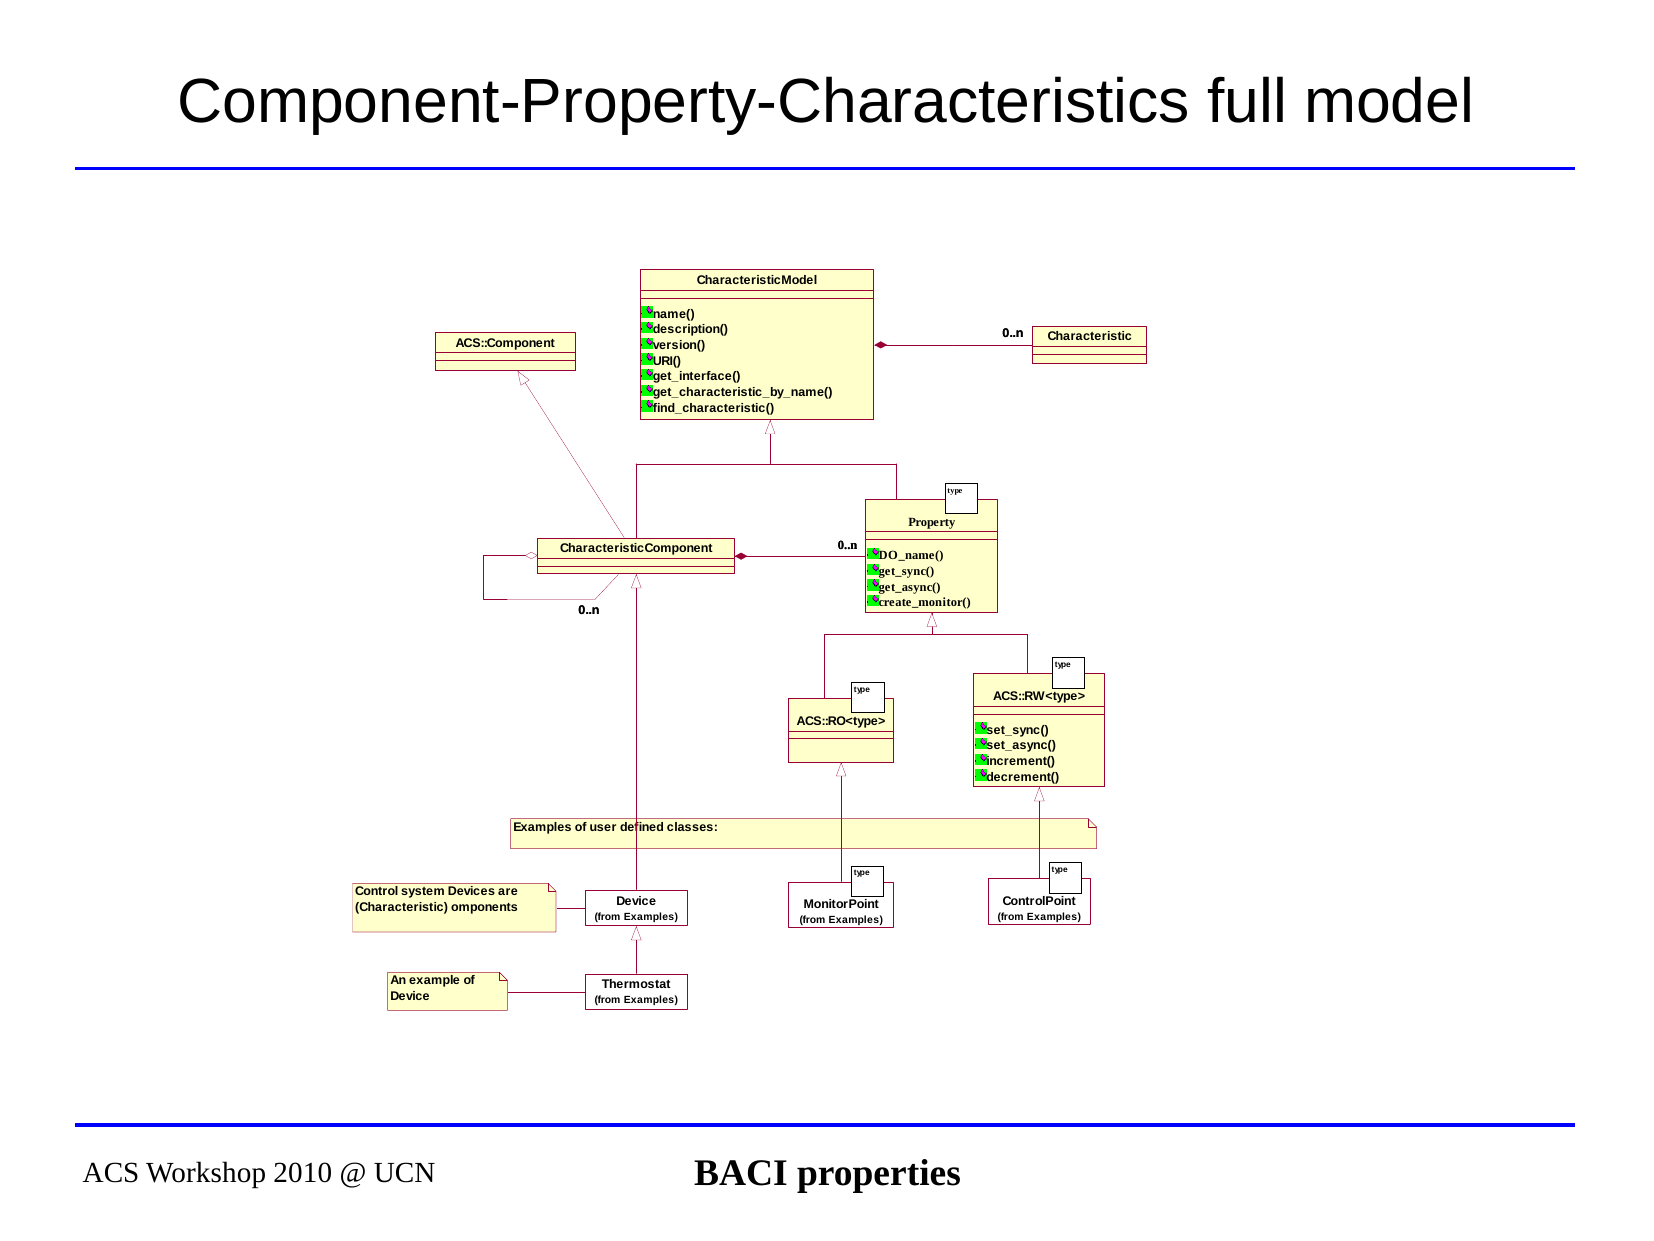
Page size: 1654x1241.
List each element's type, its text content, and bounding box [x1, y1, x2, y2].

text_box [312, 231, 1188, 1063]
title Component-Property-Characteristics full model [82, 39, 1571, 163]
